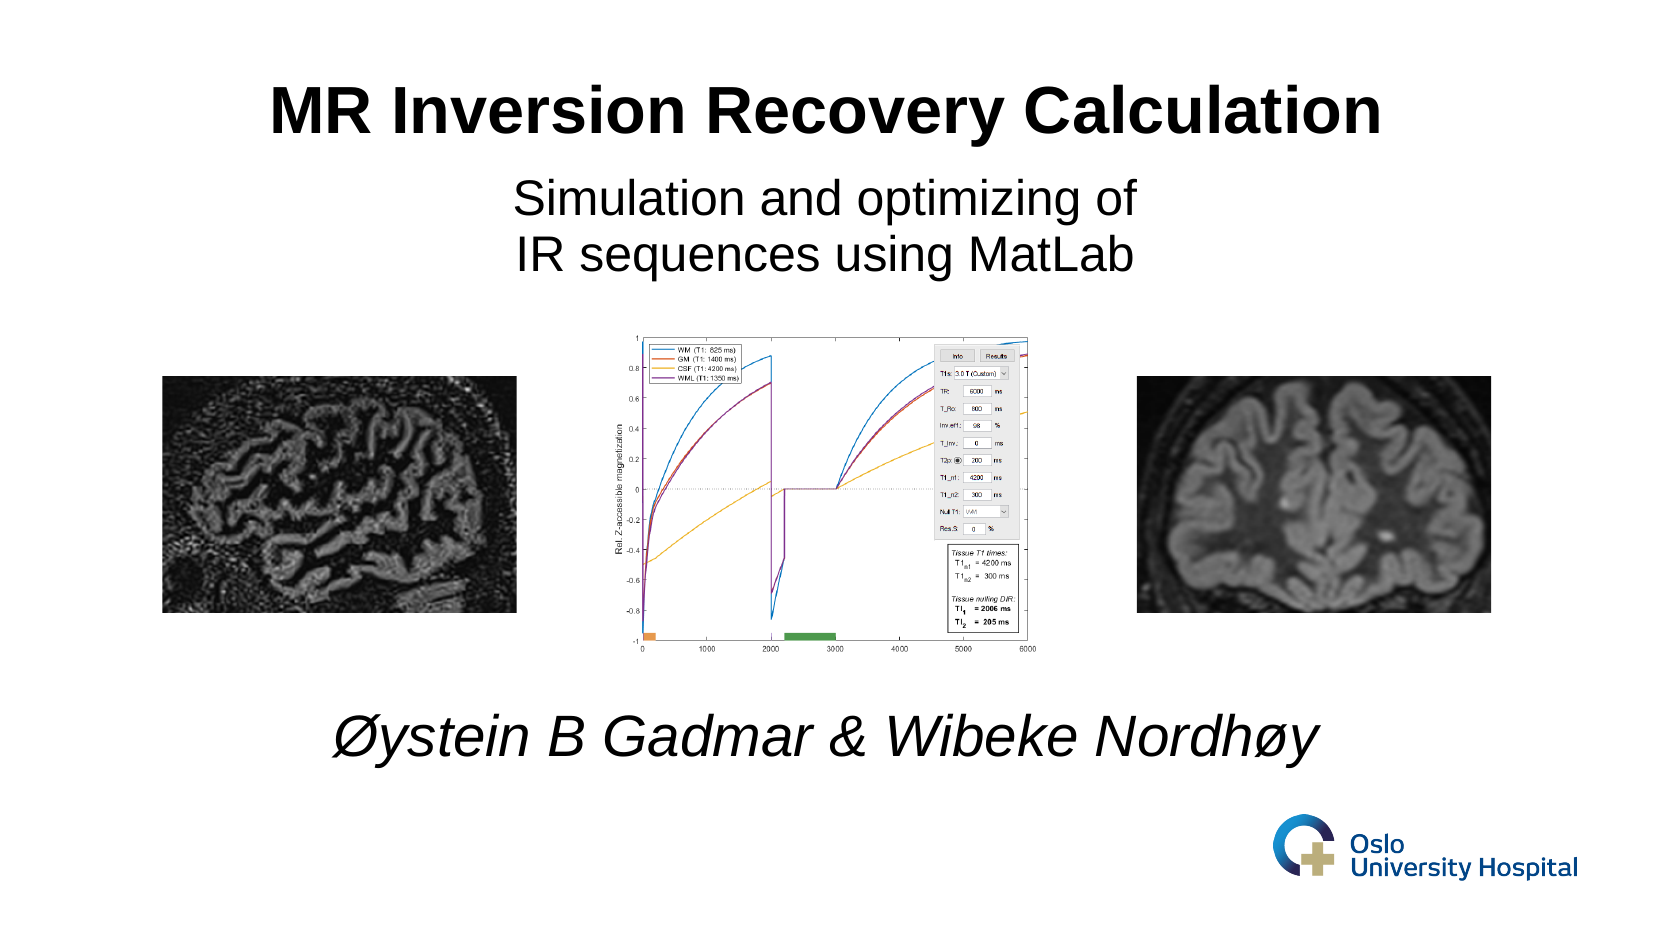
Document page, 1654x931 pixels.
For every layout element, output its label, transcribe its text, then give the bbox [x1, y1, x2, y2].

subtitle Øystein B Gadmar & Wibeke Nordhøy [82, 696, 1571, 772]
text_box Simulation and optimizing of IR sequences using MatLab [81, 165, 1570, 284]
picture [162, 376, 517, 613]
picture [1136, 376, 1492, 613]
picture [1273, 814, 1577, 881]
title MR Inversion Recovery Calculation [82, 31, 1571, 187]
picture [578, 334, 1075, 655]
